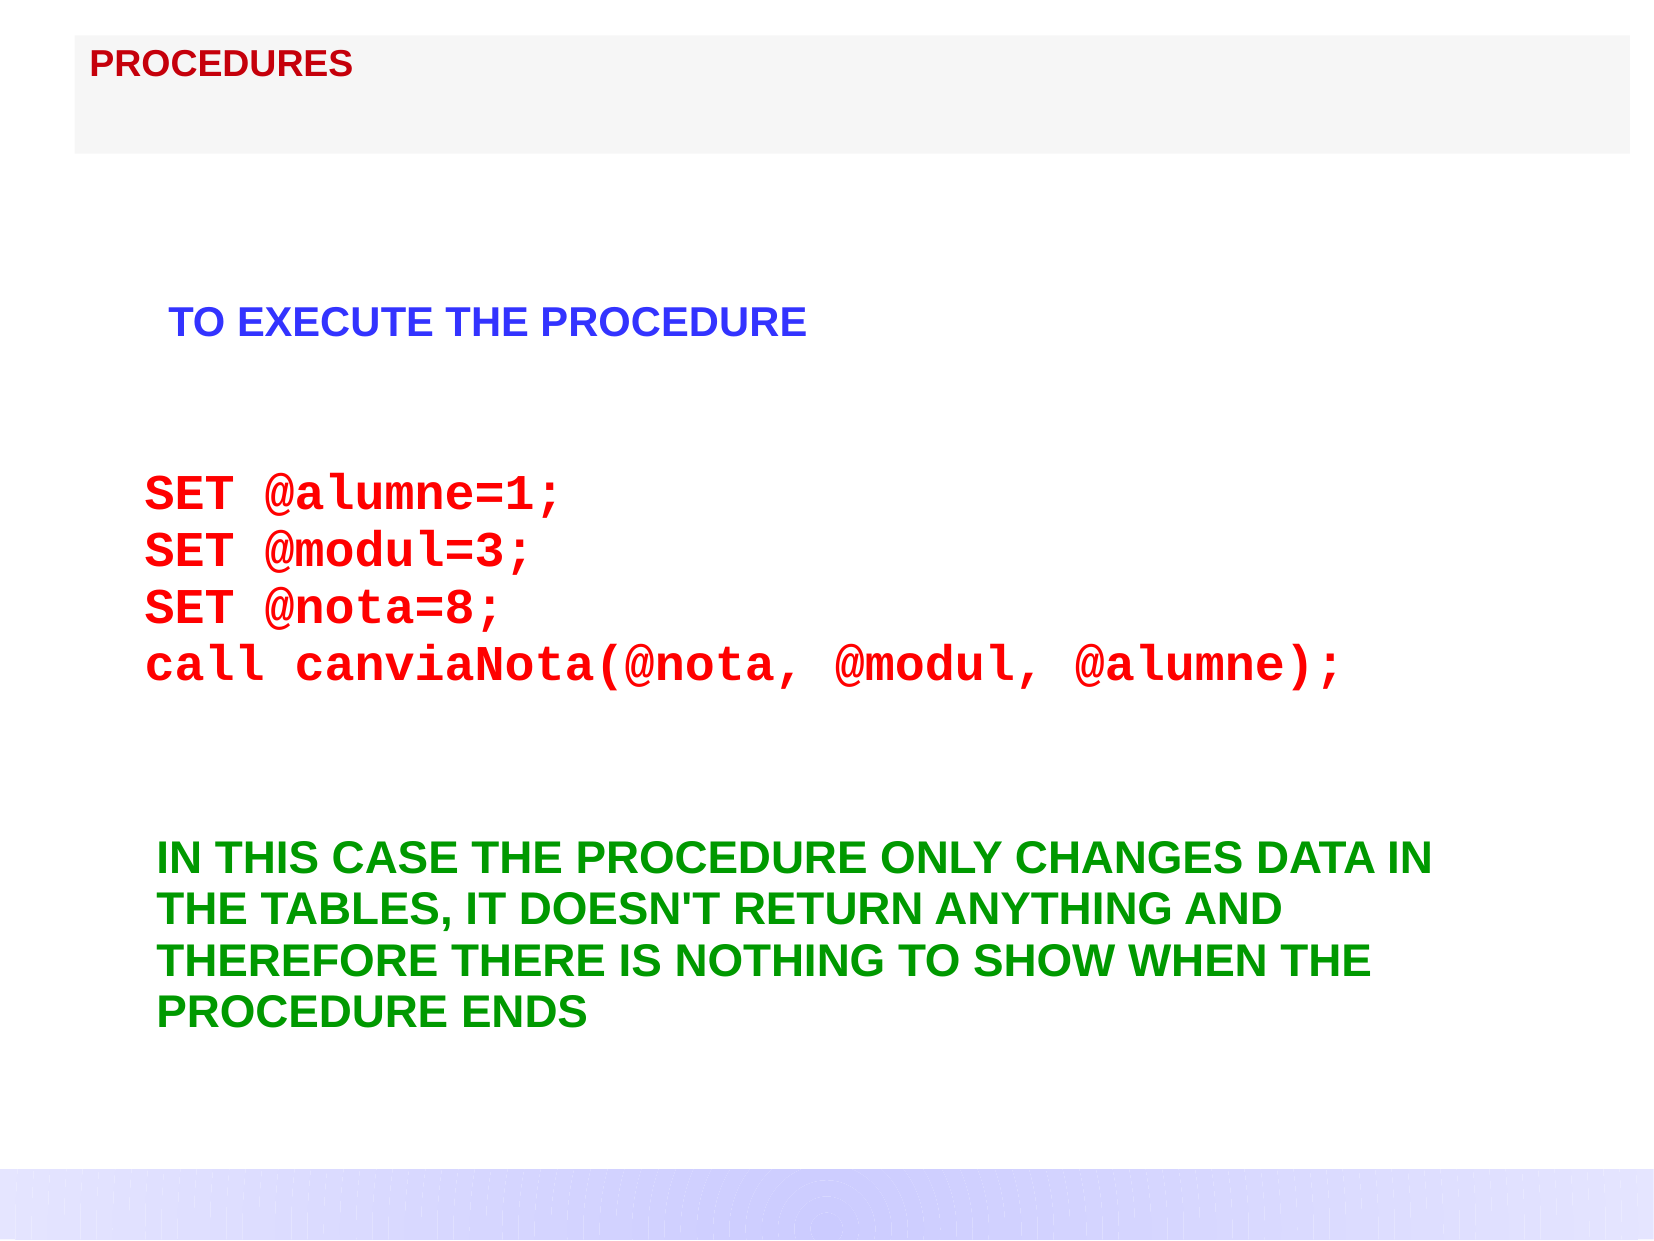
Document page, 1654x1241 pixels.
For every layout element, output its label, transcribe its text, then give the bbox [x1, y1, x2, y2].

text_box TO EXECUTE THE PROCEDURE [153, 290, 1536, 354]
text_box [0, 304, 1654, 1221]
text_box PROCEDURES [74, 35, 1630, 154]
text_box IN THIS CASE THE PROCEDURE ONLY CHANGES DATA IN THE TABLES, IT DOESN'T RETURN ANYTHING AND THEREFORE THERE IS NOTHING TO SHOW WHEN THE PROCEDURE ENDS [141, 773, 1524, 1045]
text_box SET @alumne=1; SET @modul=3; SET @nota=8; call canviaNota(@nota, @modul, @alumne); [129, 460, 1536, 760]
